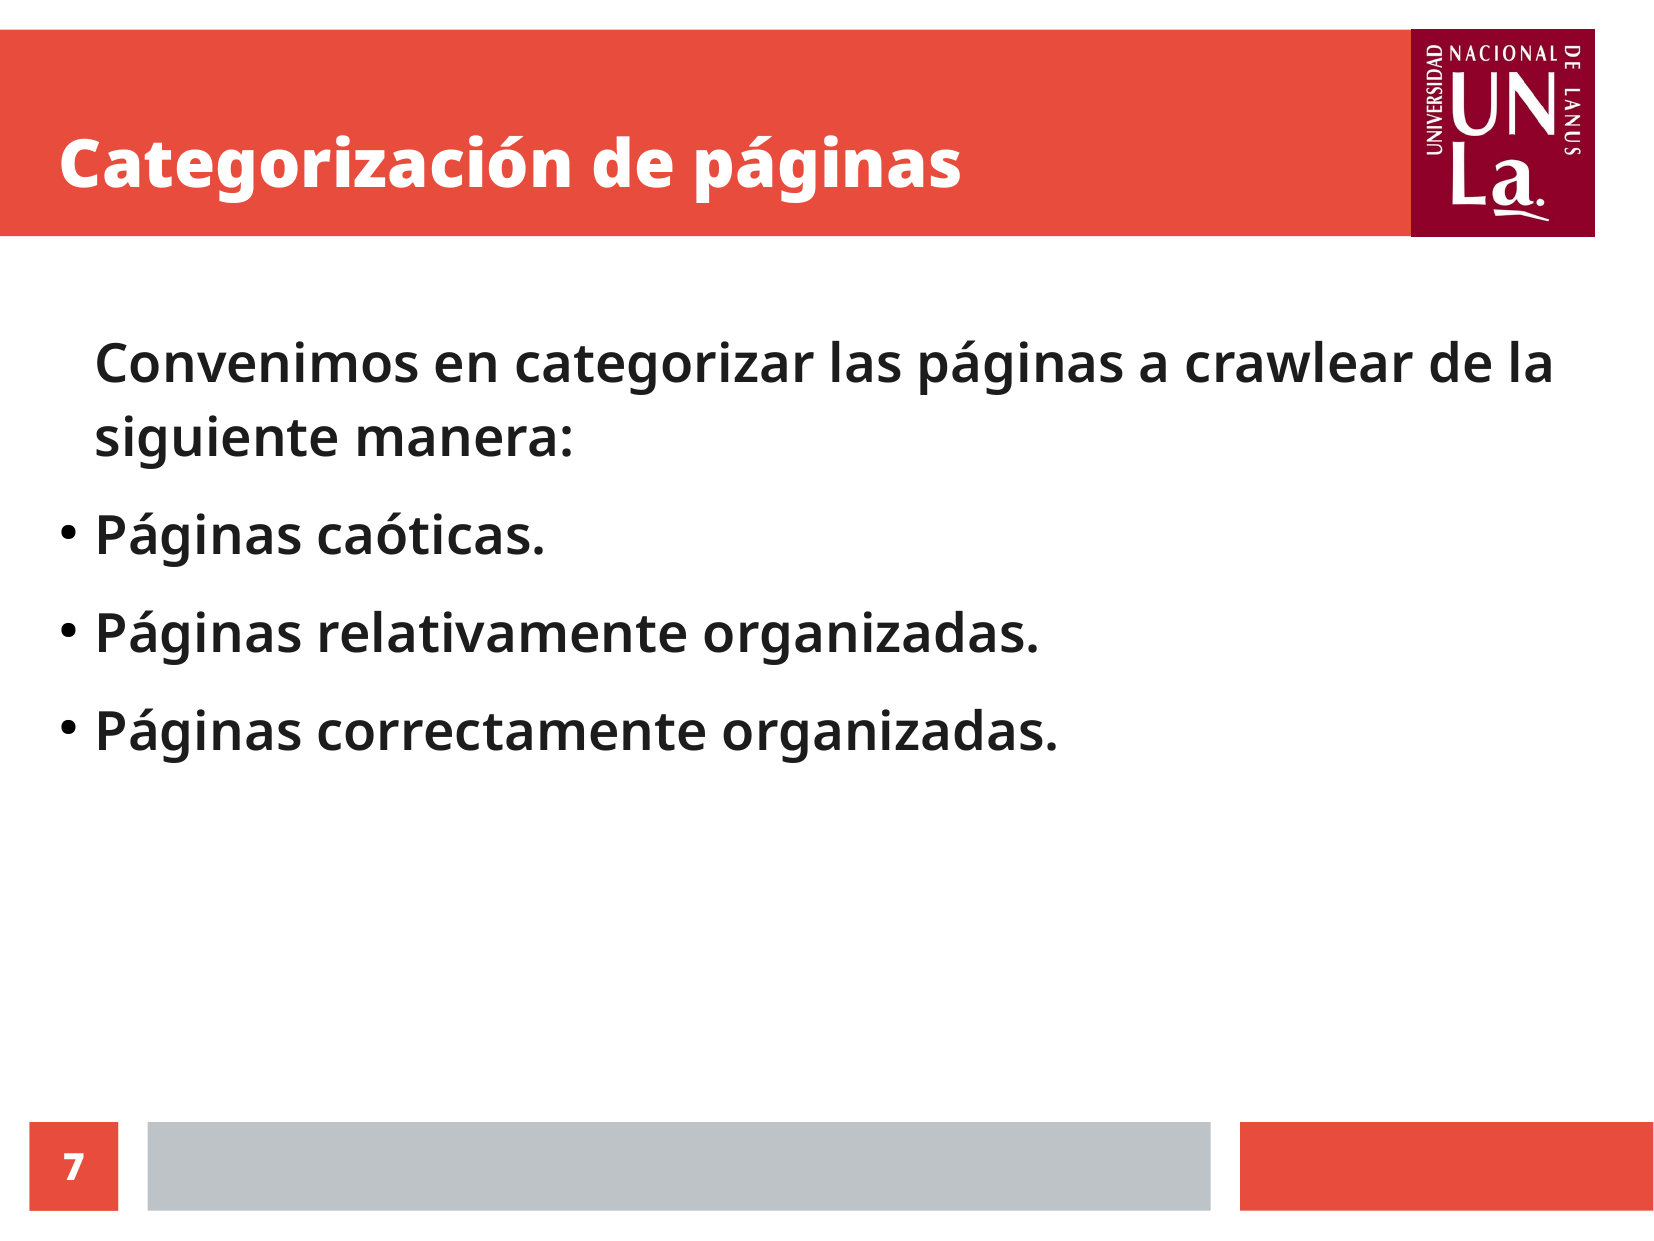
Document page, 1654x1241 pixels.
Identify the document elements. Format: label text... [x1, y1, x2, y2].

list Convenimos en categorizar las páginas a crawlear de la siguiente manera: Páginas caóticas. Páginas relativamente organizadas. Páginas correctamente organizadas. [59, 324, 1565, 1093]
picture [1411, 29, 1595, 237]
title Categorización de páginas [59, 59, 1411, 207]
